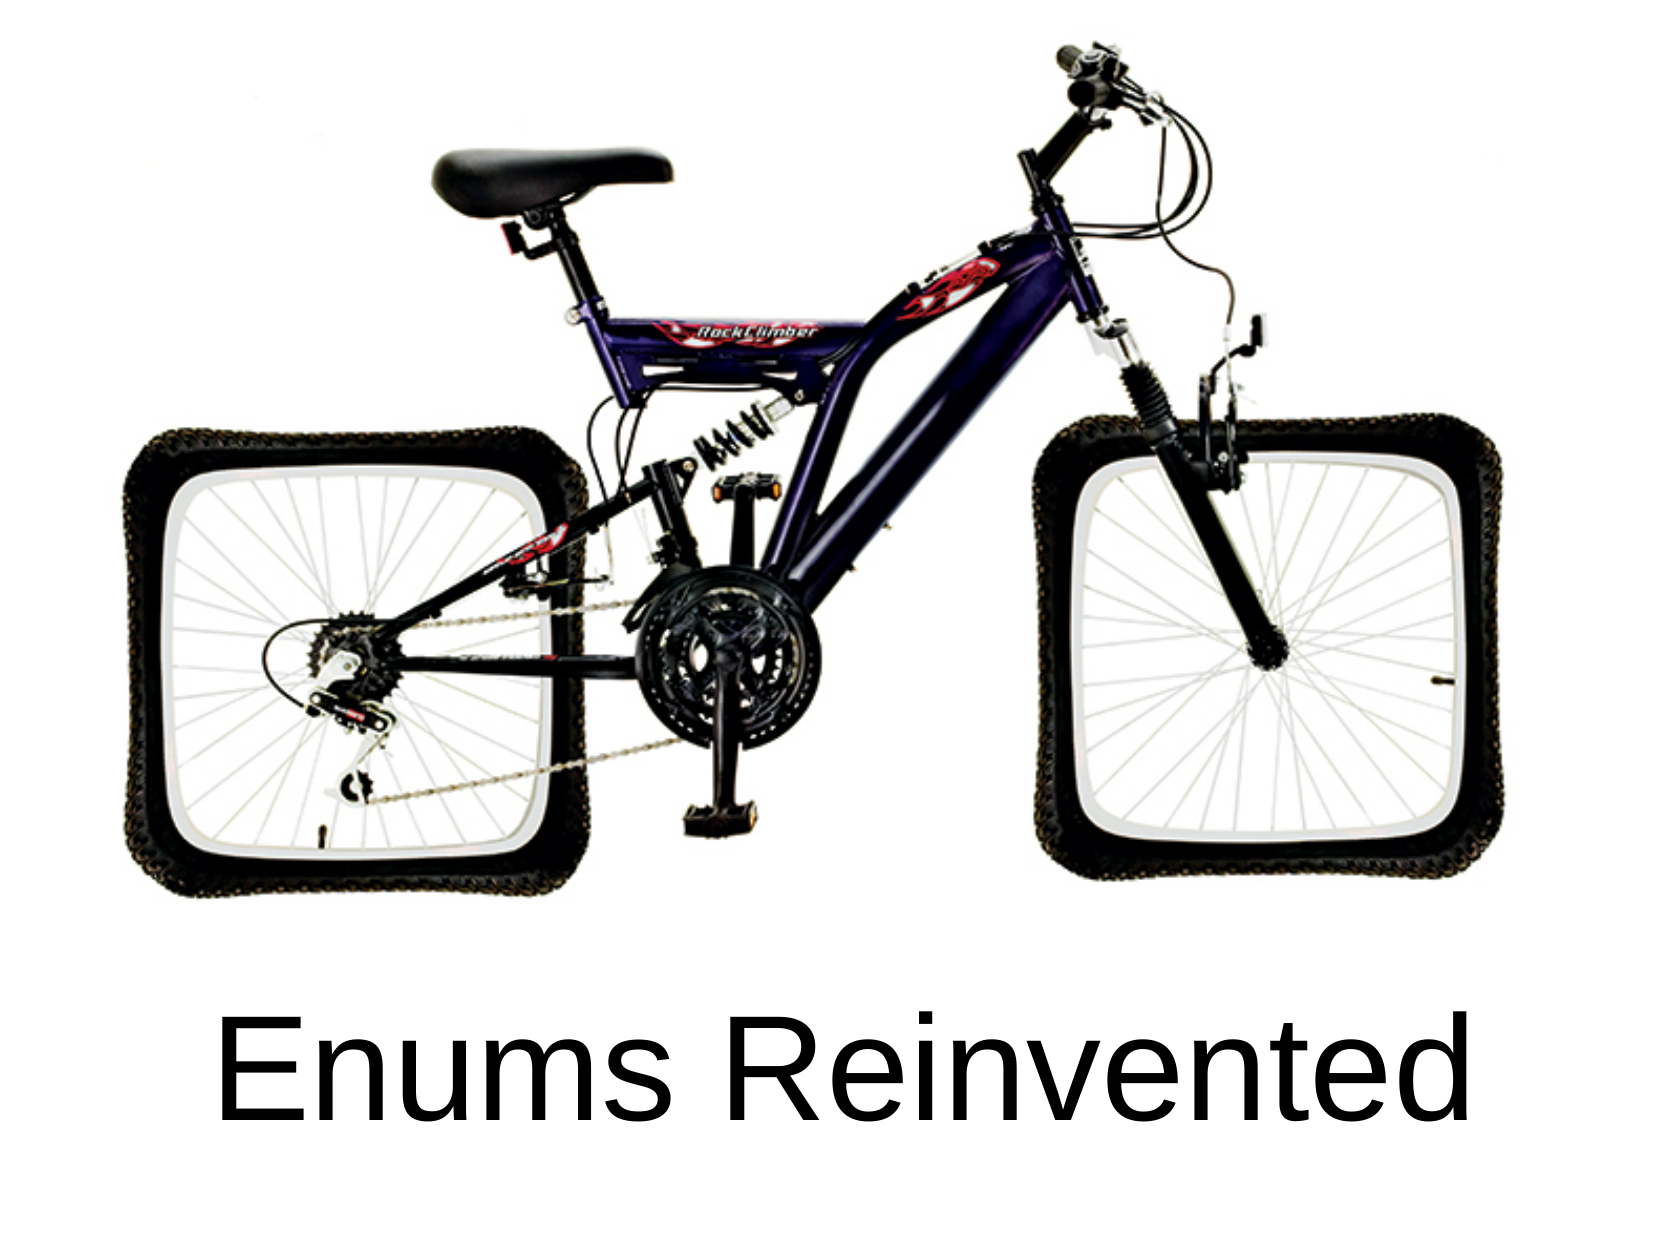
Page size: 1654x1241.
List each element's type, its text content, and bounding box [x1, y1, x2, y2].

picture [90, 29, 1559, 943]
subtitle Enums Reinvented [100, 972, 1588, 1164]
